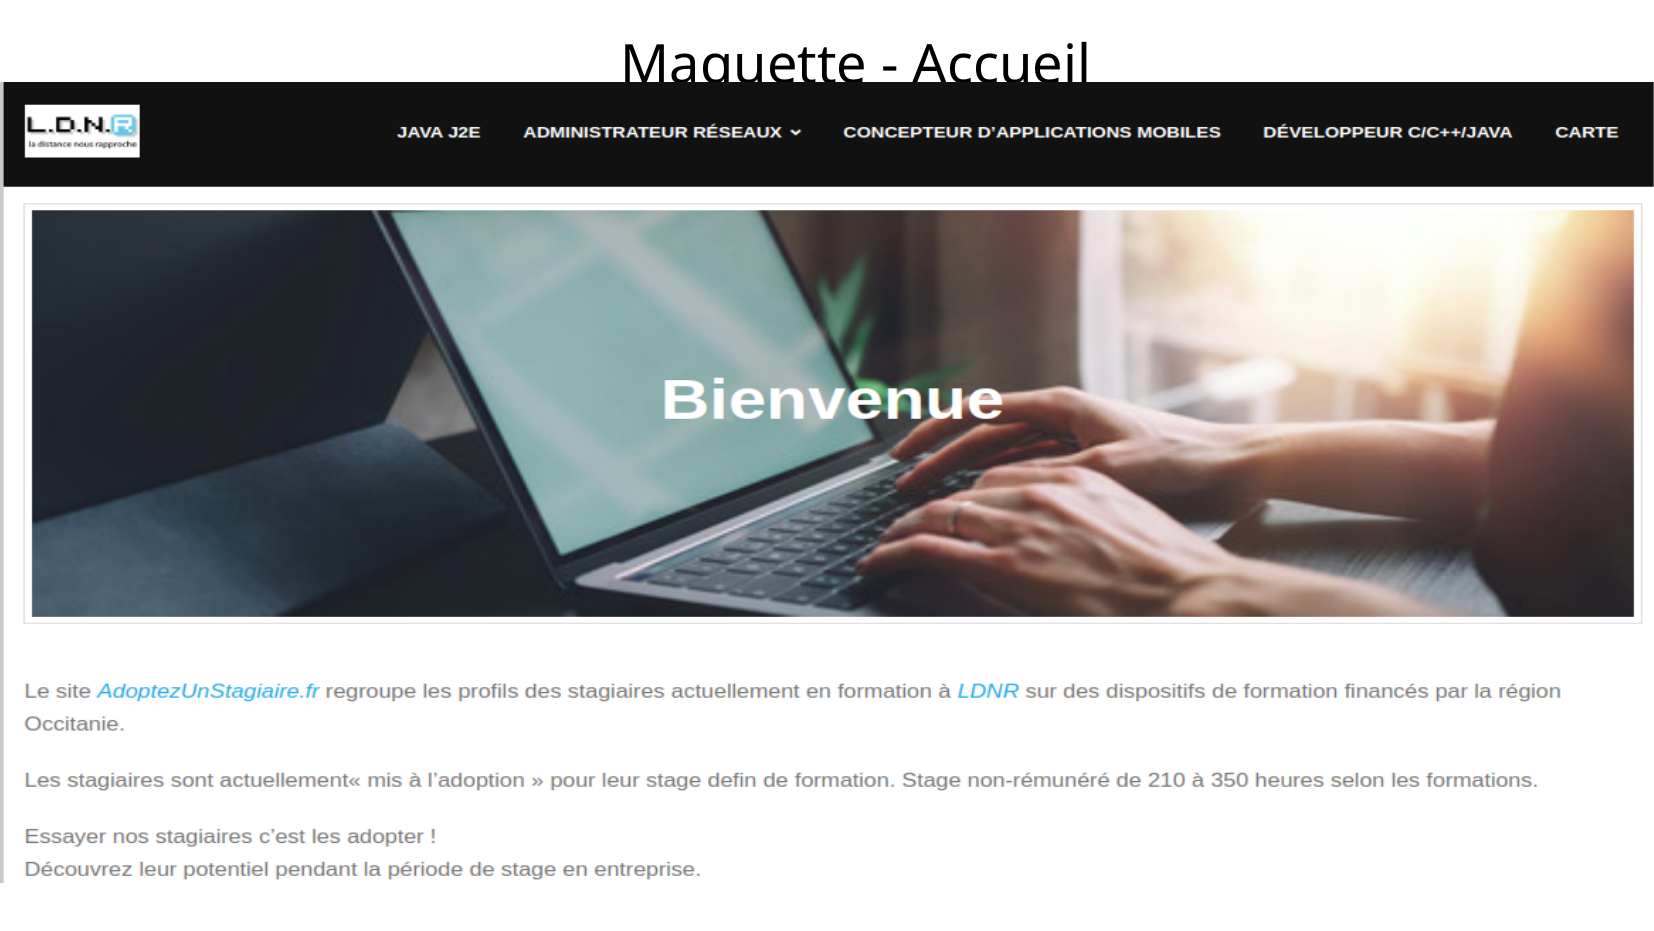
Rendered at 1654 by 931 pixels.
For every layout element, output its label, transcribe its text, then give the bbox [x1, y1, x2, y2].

picture [0, 82, 1654, 883]
text_box Maquette - Accueil [606, 17, 1048, 82]
